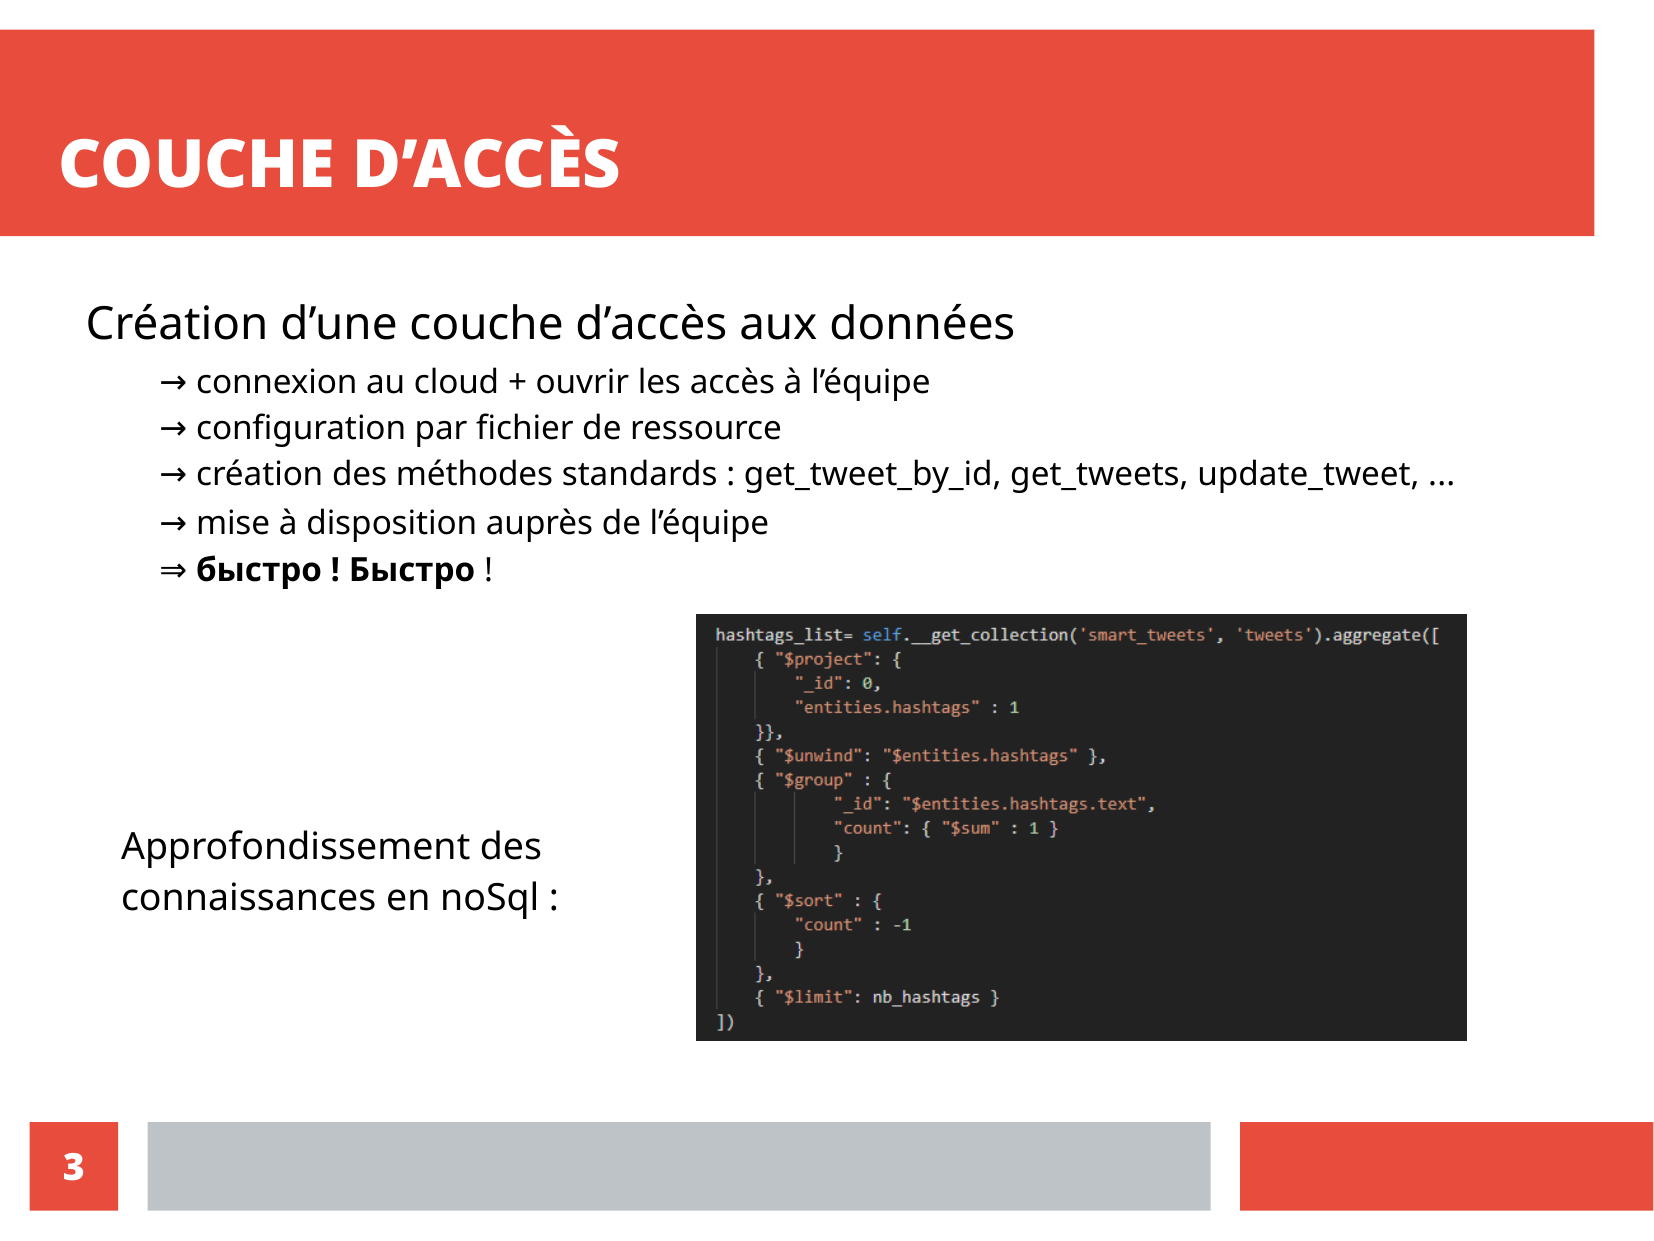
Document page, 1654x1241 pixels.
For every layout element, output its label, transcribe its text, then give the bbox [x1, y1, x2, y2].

title COUCHE D’ACCÈS [59, 59, 1595, 207]
text_box Création d’une couche d’accès aux données → connexion au cloud + ouvrir les accès à l’équipe → configuration par fichier de ressource → création des méthodes standards : get_tweet_by_id, get_tweets, update_tweet, ... → mise à disposition auprès de l’équipe ⇒ быстро ! Быстро ! [70, 283, 1463, 630]
picture [696, 614, 1467, 1042]
text_box Approfondissement des connaissances en noSql : [106, 811, 535, 922]
